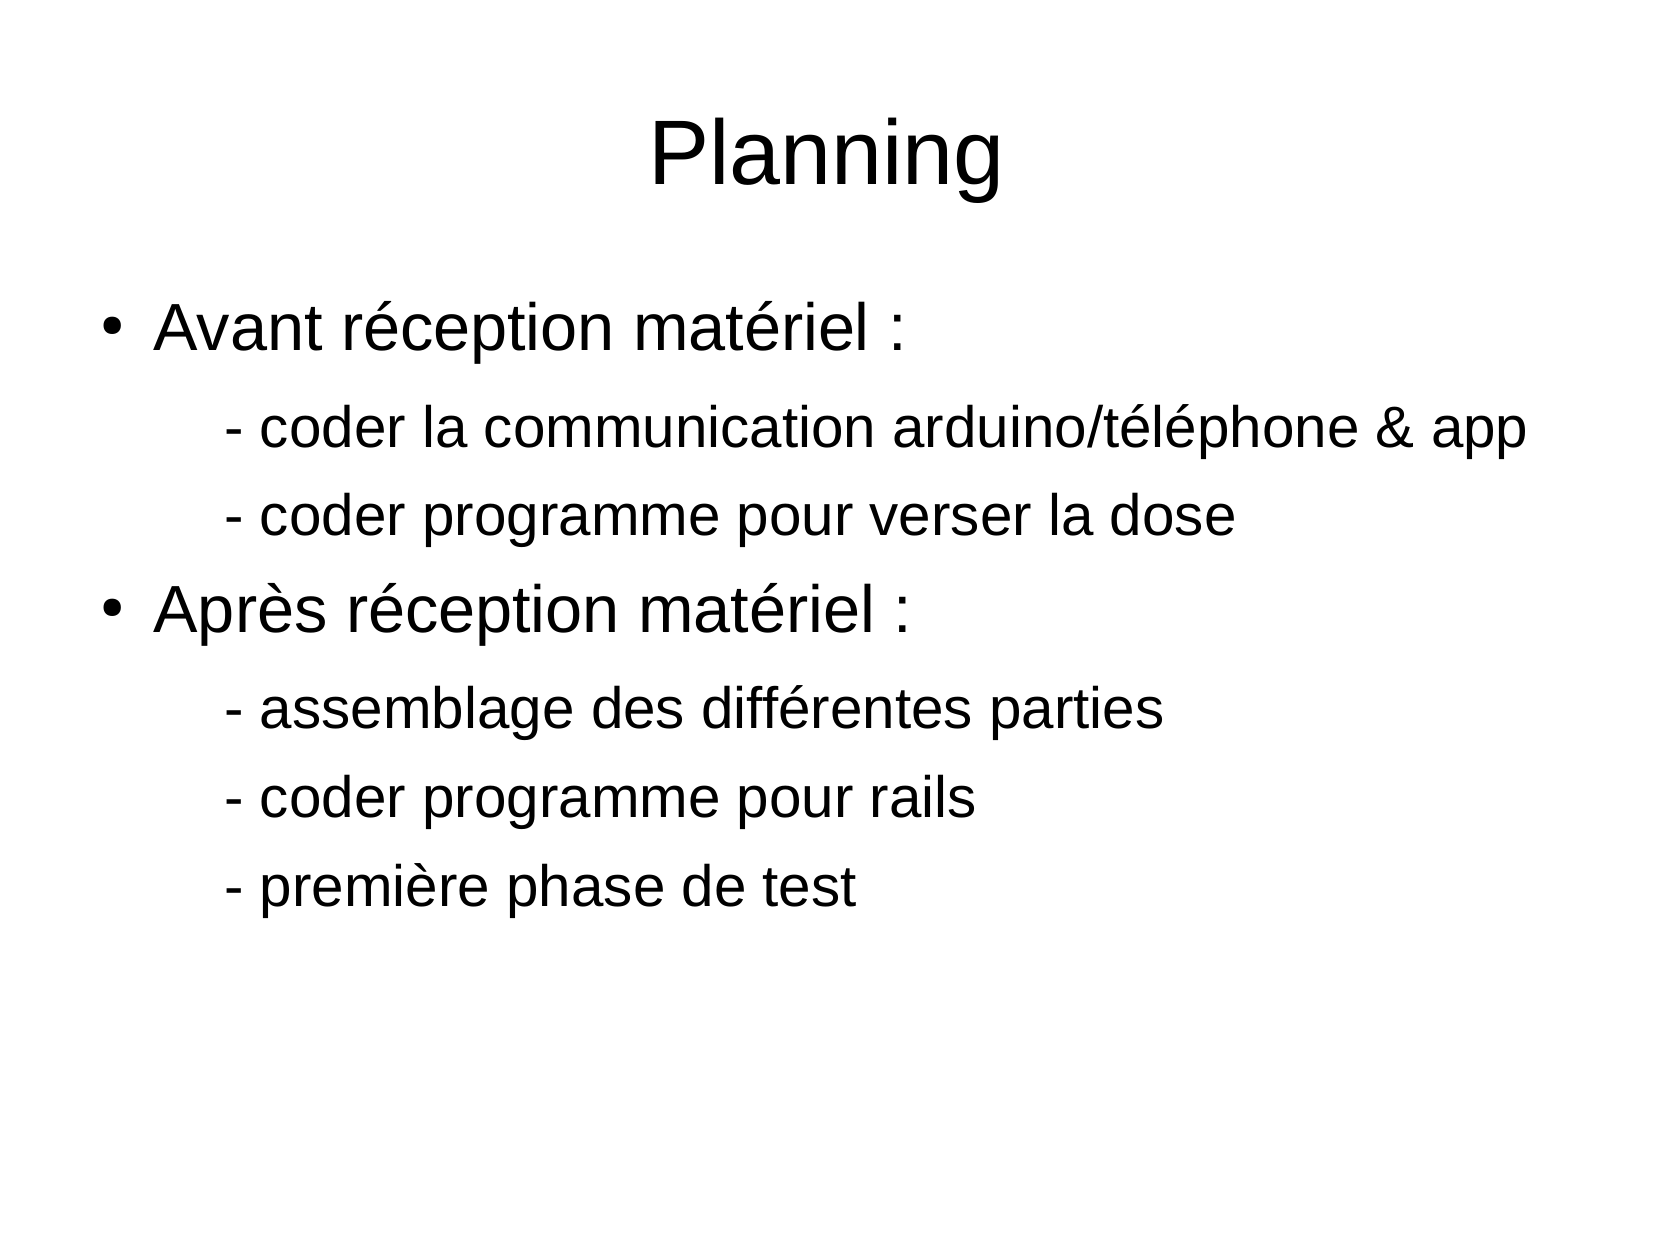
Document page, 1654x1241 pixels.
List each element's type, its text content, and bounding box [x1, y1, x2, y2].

list Avant réception matériel : - coder la communication arduino/téléphone & app - coder programme pour verser la dose Après réception matériel : - assemblage des différentes parties - coder programme pour rails - première phase de test [82, 290, 1571, 1199]
title Planning [82, 49, 1571, 257]
